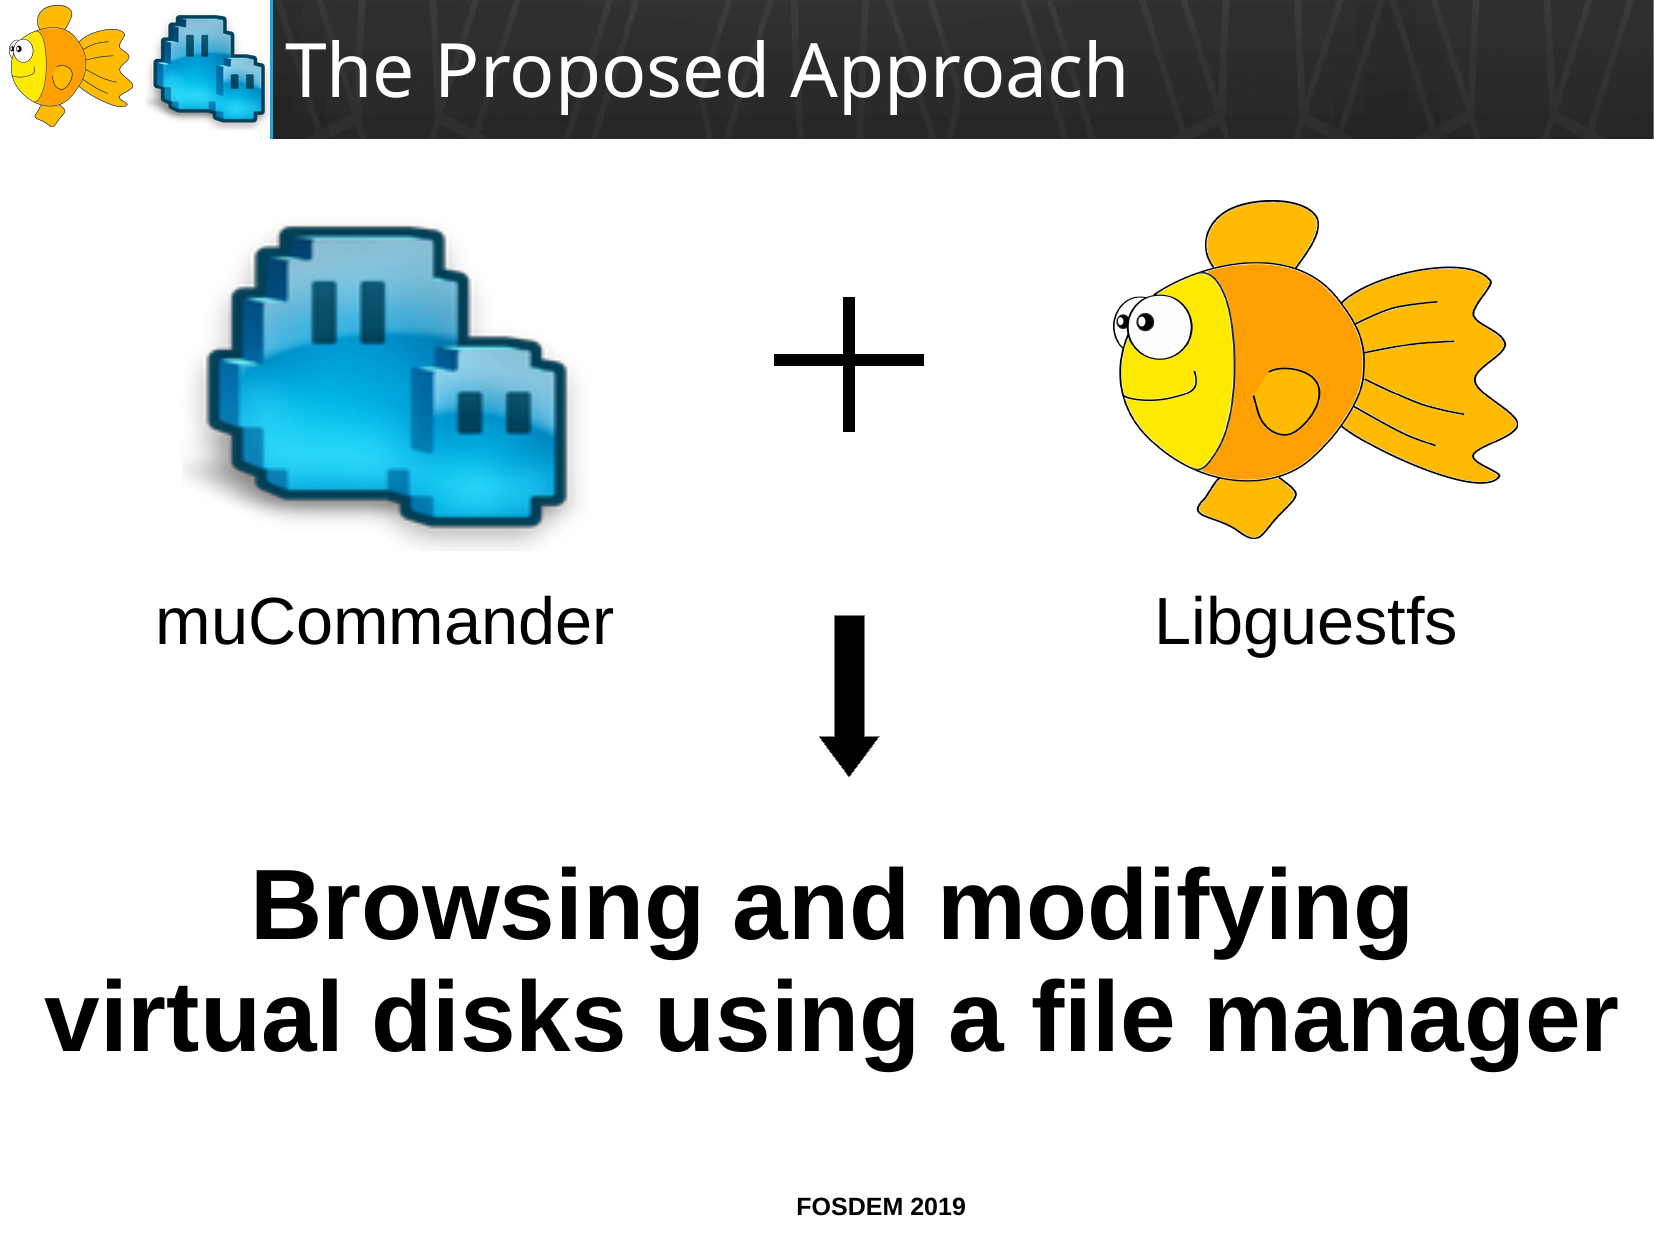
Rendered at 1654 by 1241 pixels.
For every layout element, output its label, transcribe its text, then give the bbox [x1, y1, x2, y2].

text_box [819, 615, 880, 777]
picture [182, 200, 590, 551]
title The Proposed Approach [285, 11, 1653, 126]
picture [145, 0, 1654, 139]
text_box Libguestfs [1140, 576, 1563, 666]
text_box Browsing and modifying virtual disks using a file manager [30, 841, 1636, 1081]
picture [9, 5, 133, 127]
text_box muCommander [140, 576, 642, 666]
picture [1113, 200, 1518, 539]
